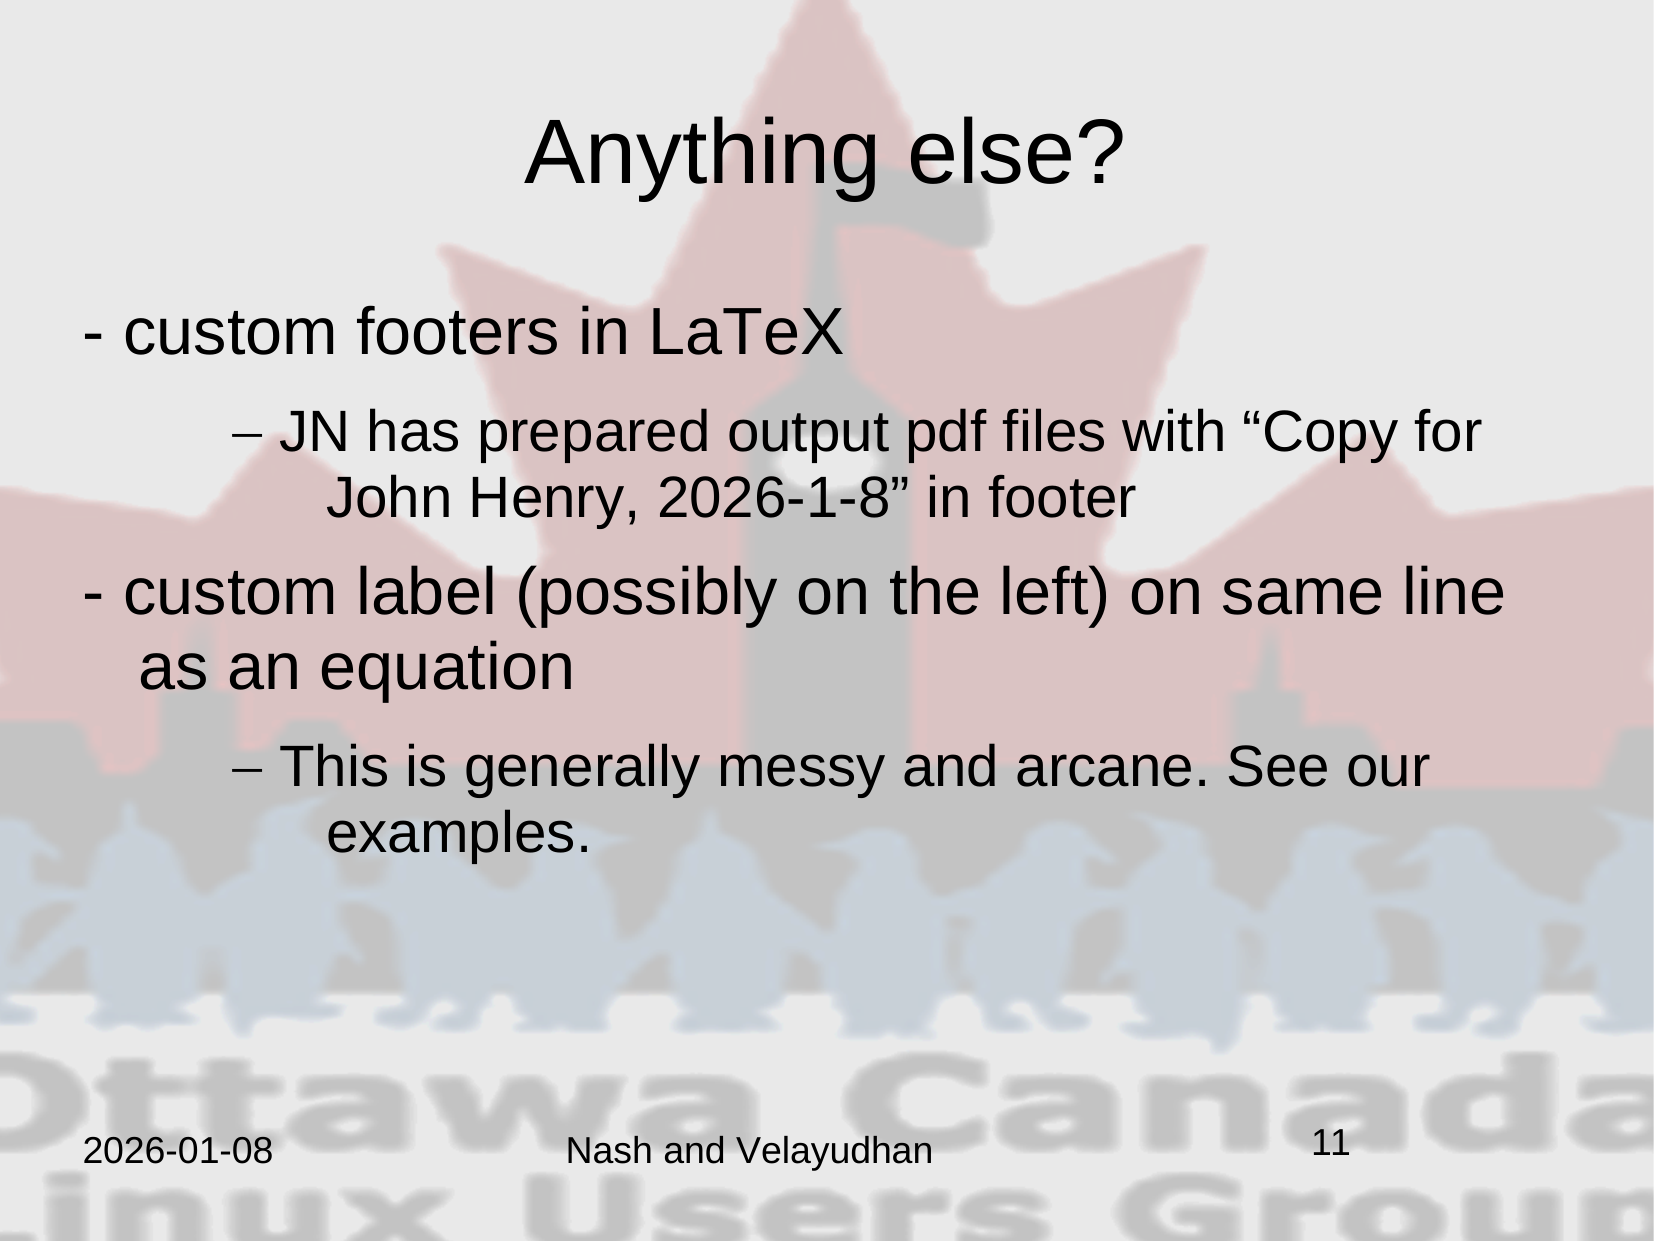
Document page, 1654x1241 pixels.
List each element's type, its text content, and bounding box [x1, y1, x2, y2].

title Anything else? [82, 49, 1570, 256]
list - custom footers in LaTeX JN has prepared output pdf files with “Copy for John Henry, 2026-1-8” in footer - custom label (possibly on the left) on same line as an equation This is generally messy and arcane. See our examples. [82, 290, 1570, 1009]
picture [0, 0, 1654, 1241]
